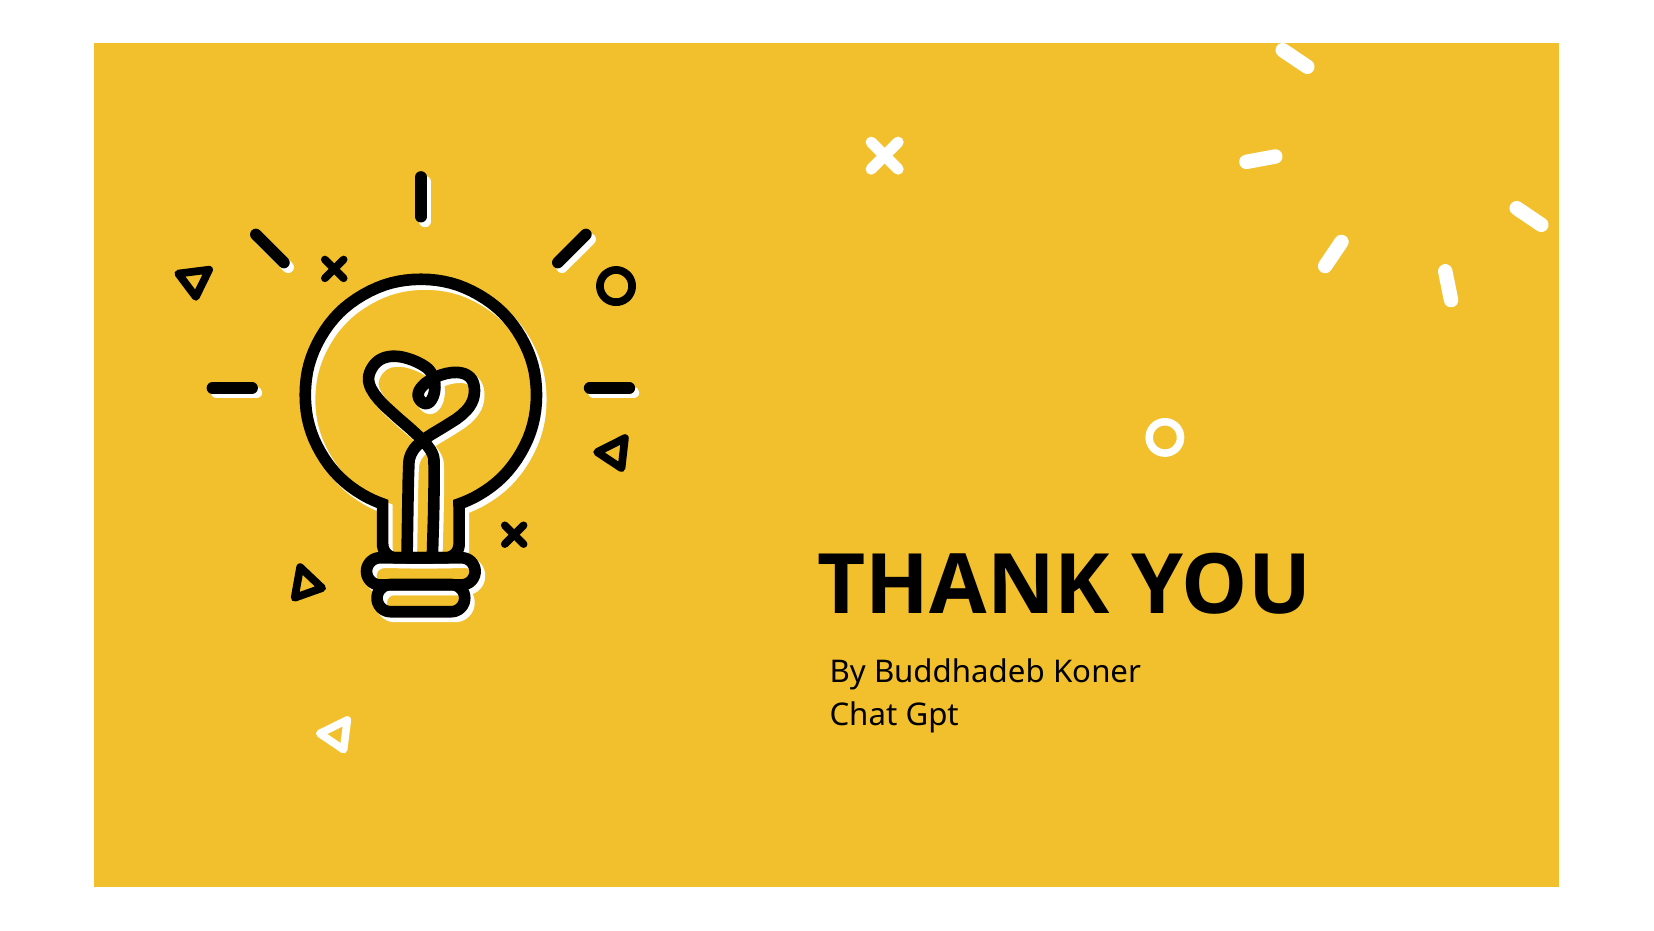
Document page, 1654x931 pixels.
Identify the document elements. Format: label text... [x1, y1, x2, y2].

title THANK YOU [817, 401, 1538, 760]
title By Buddhadeb Koner Chat Gpt [829, 624, 1404, 760]
